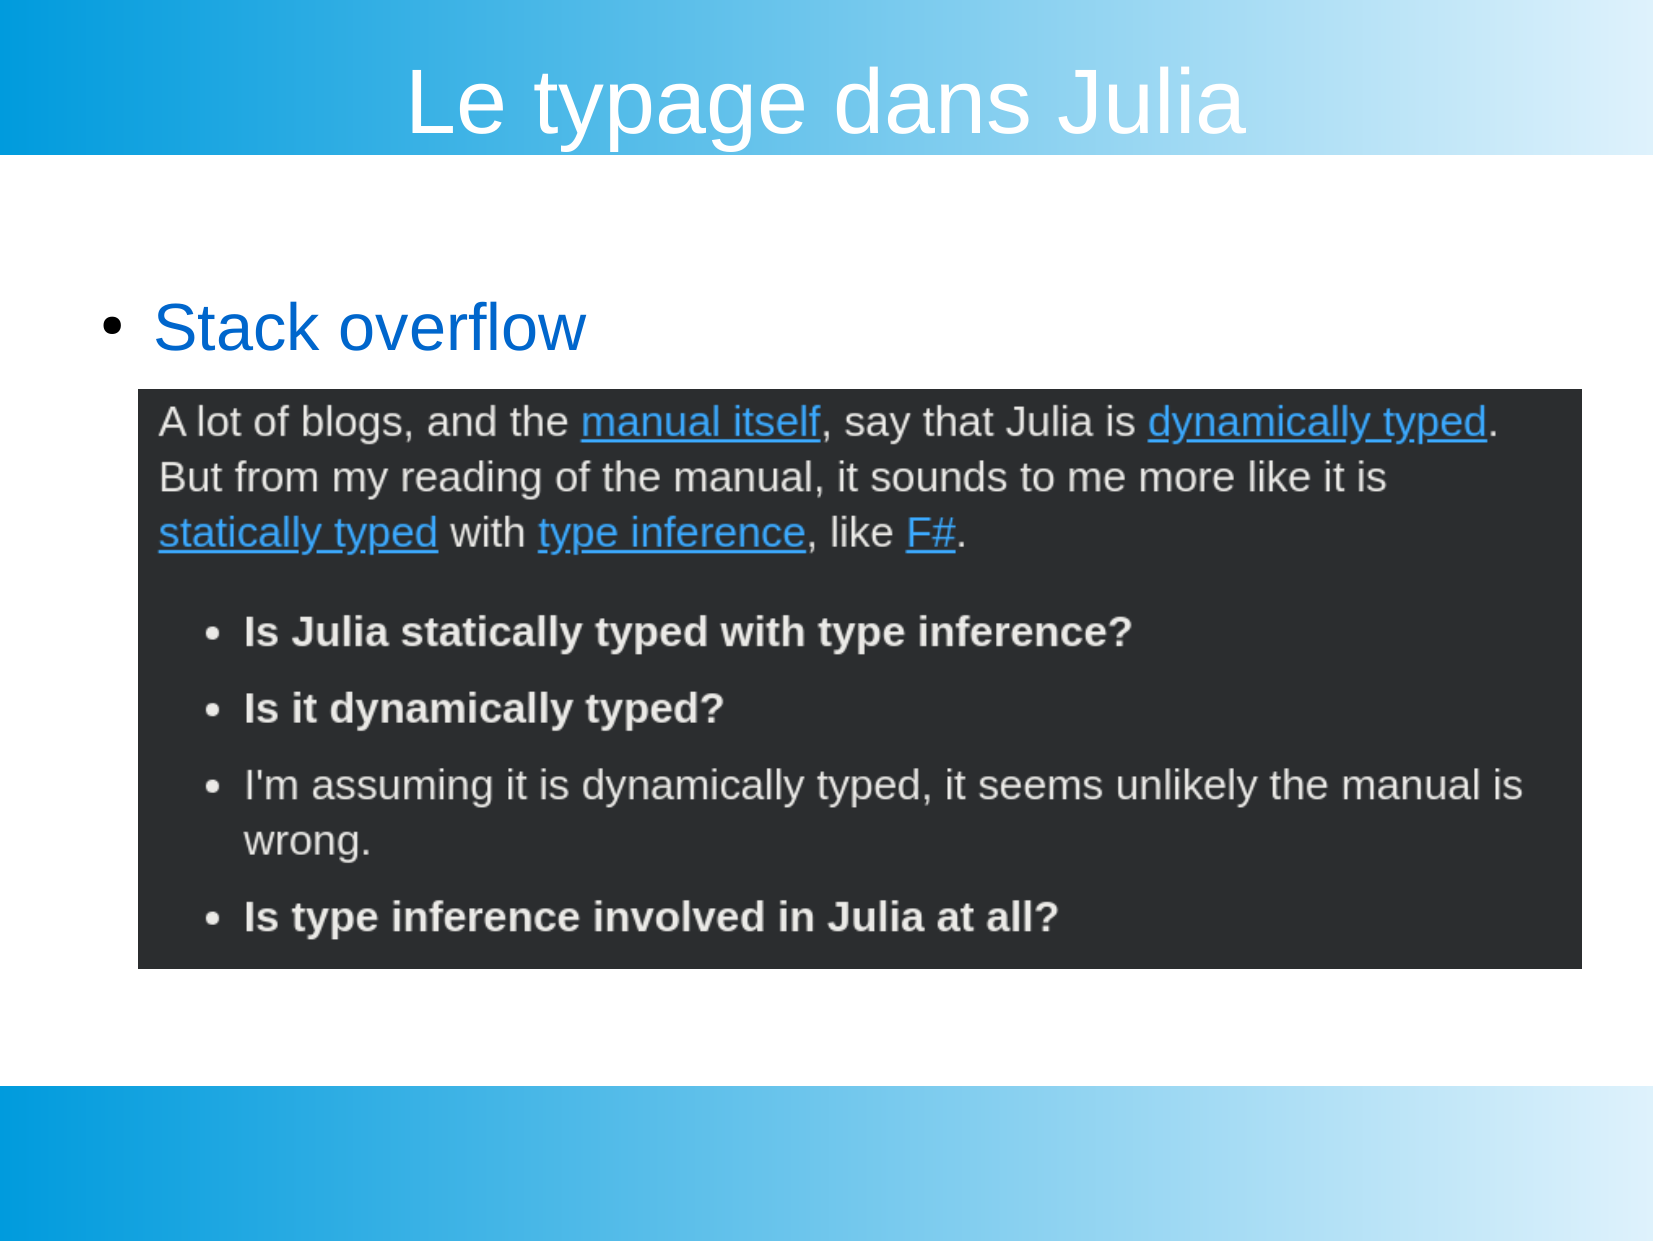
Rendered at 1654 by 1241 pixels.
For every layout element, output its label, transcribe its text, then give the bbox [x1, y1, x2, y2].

list Stack overflow [82, 290, 1571, 390]
picture [138, 389, 1582, 969]
title Le typage dans Julia [82, 49, 1571, 155]
